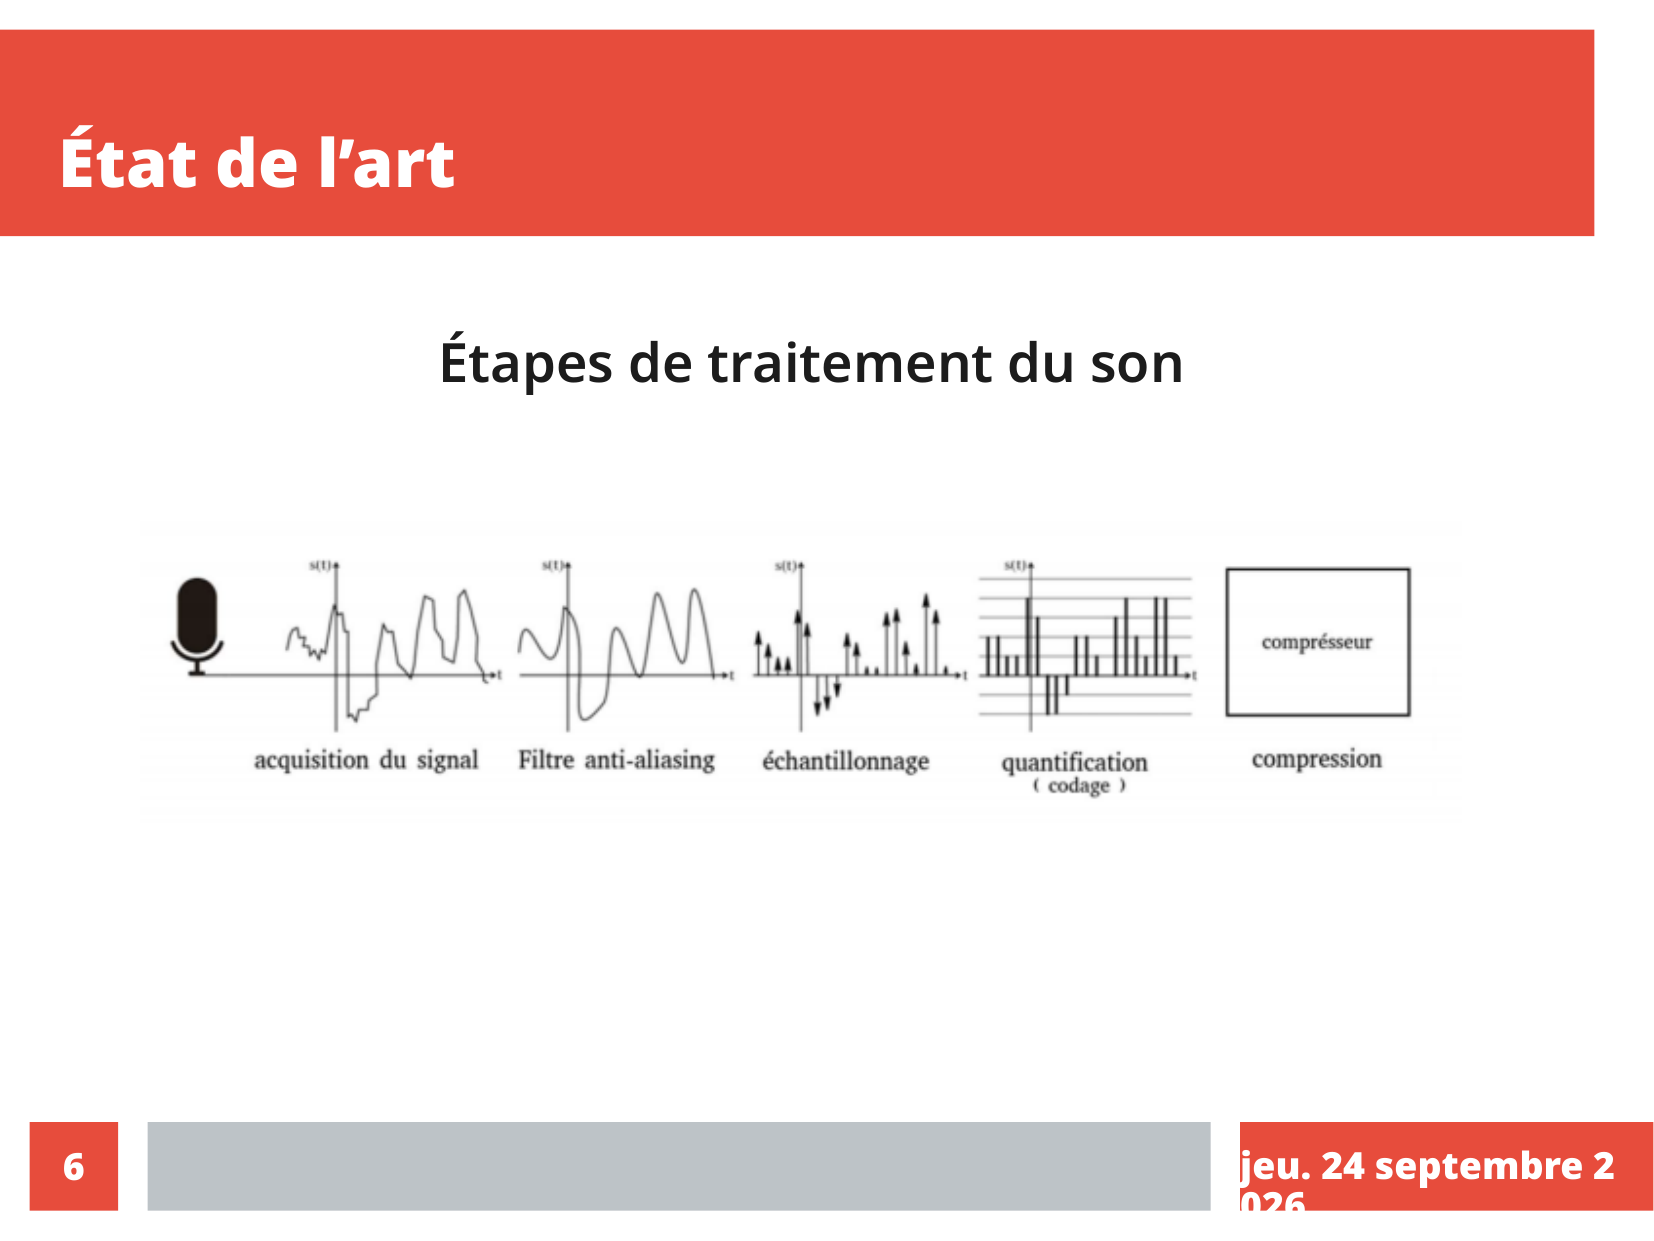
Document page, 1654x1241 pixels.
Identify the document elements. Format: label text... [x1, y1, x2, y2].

picture [129, 496, 1462, 839]
title État de l’art [59, 59, 1595, 207]
list Étapes de traitement du son [59, 324, 1565, 1093]
